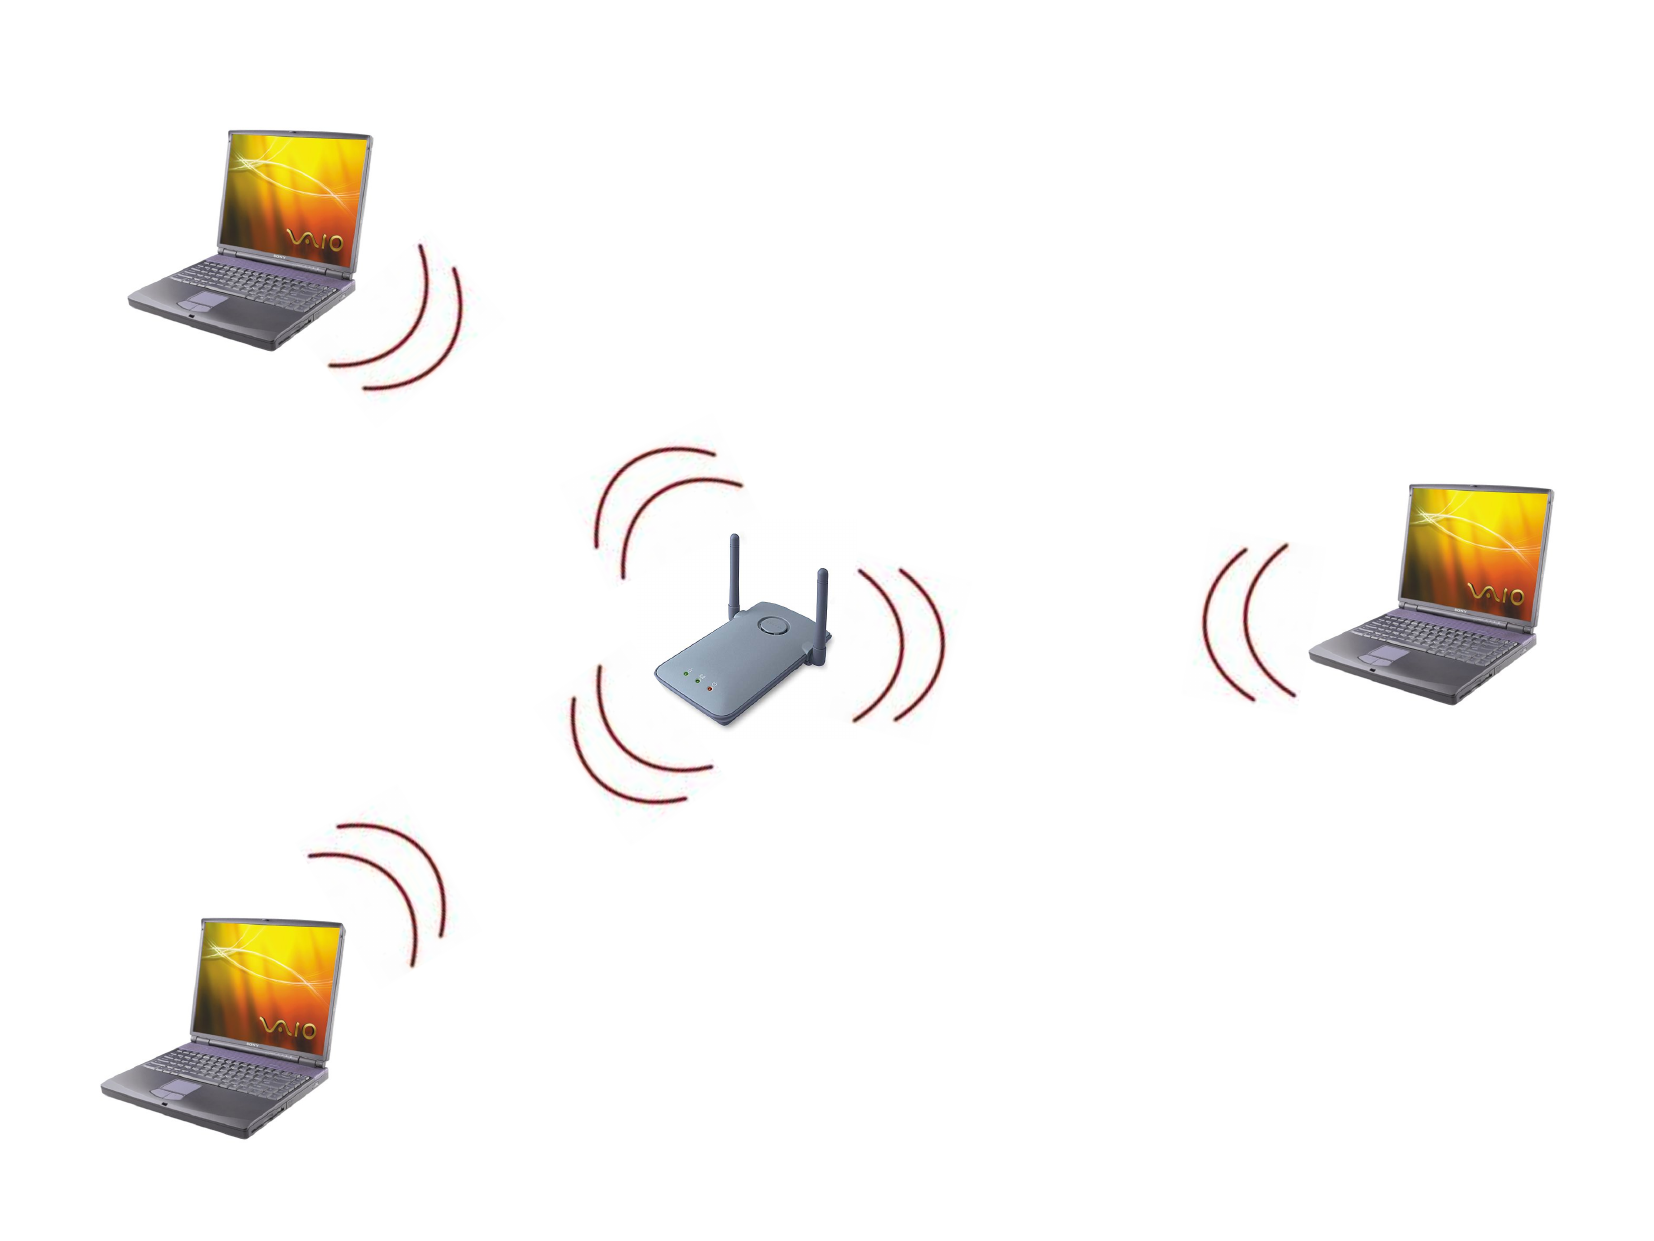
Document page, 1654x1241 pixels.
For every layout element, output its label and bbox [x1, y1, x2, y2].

picture [533, 413, 972, 846]
picture [1181, 481, 1563, 715]
picture [91, 784, 482, 1143]
picture [118, 127, 506, 428]
